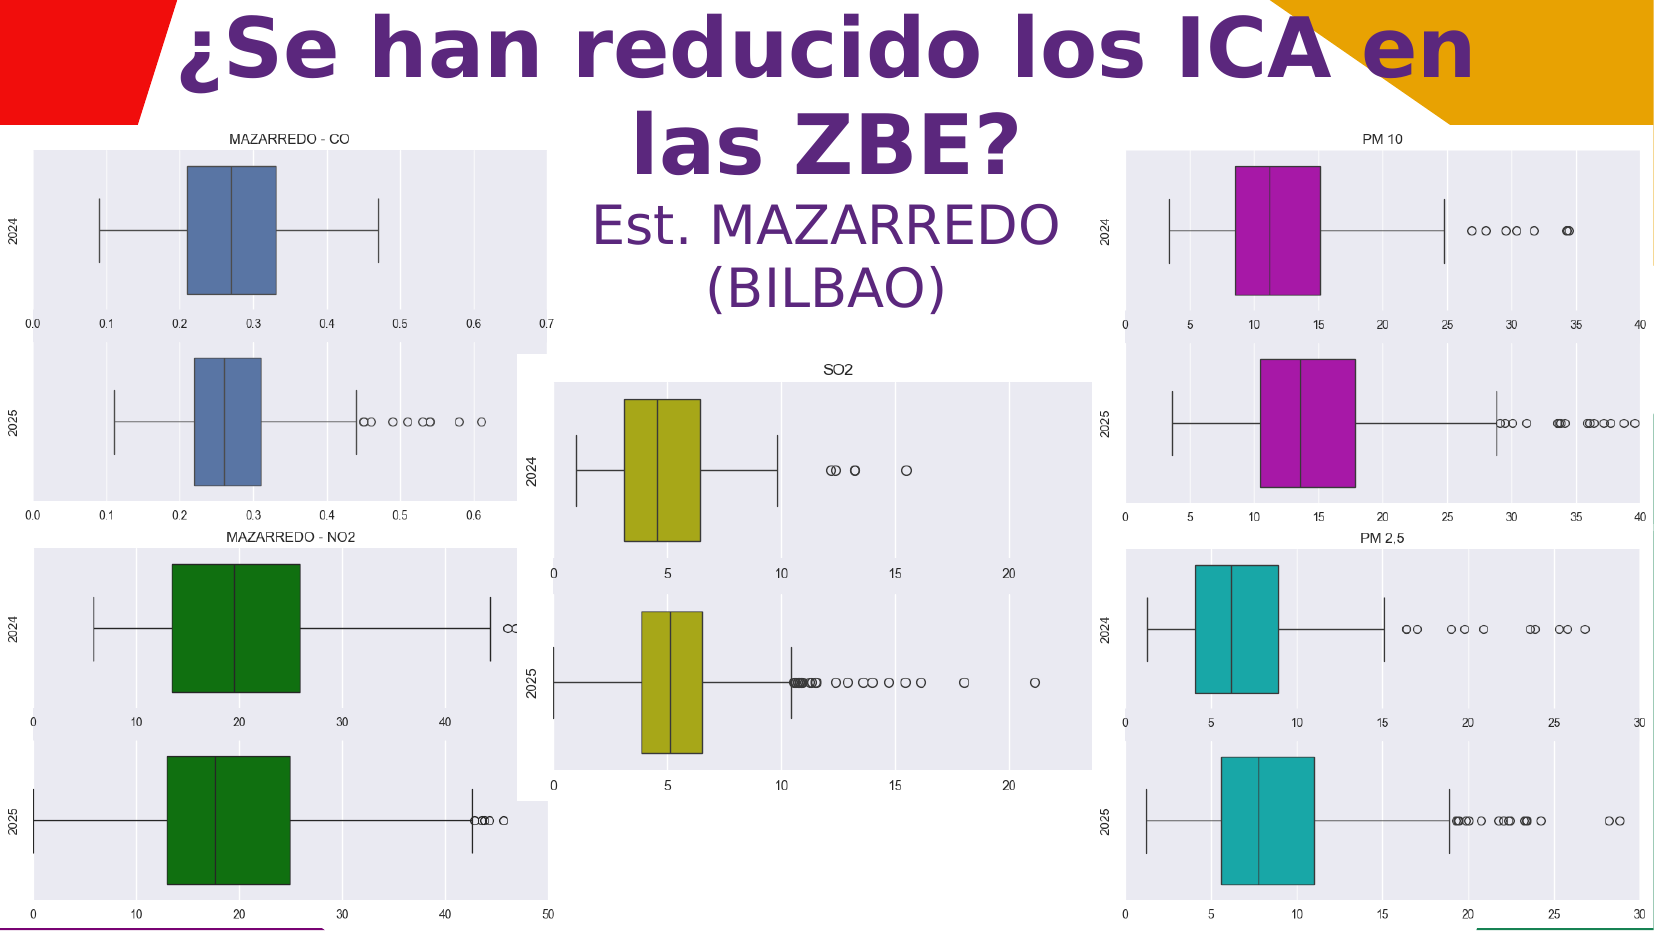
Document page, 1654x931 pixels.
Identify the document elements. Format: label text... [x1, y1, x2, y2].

title ¿Se han reducido los ICA en las ZBE? Est. MAZARREDO (BILBAO) [118, 0, 1536, 321]
picture [0, 125, 1654, 928]
